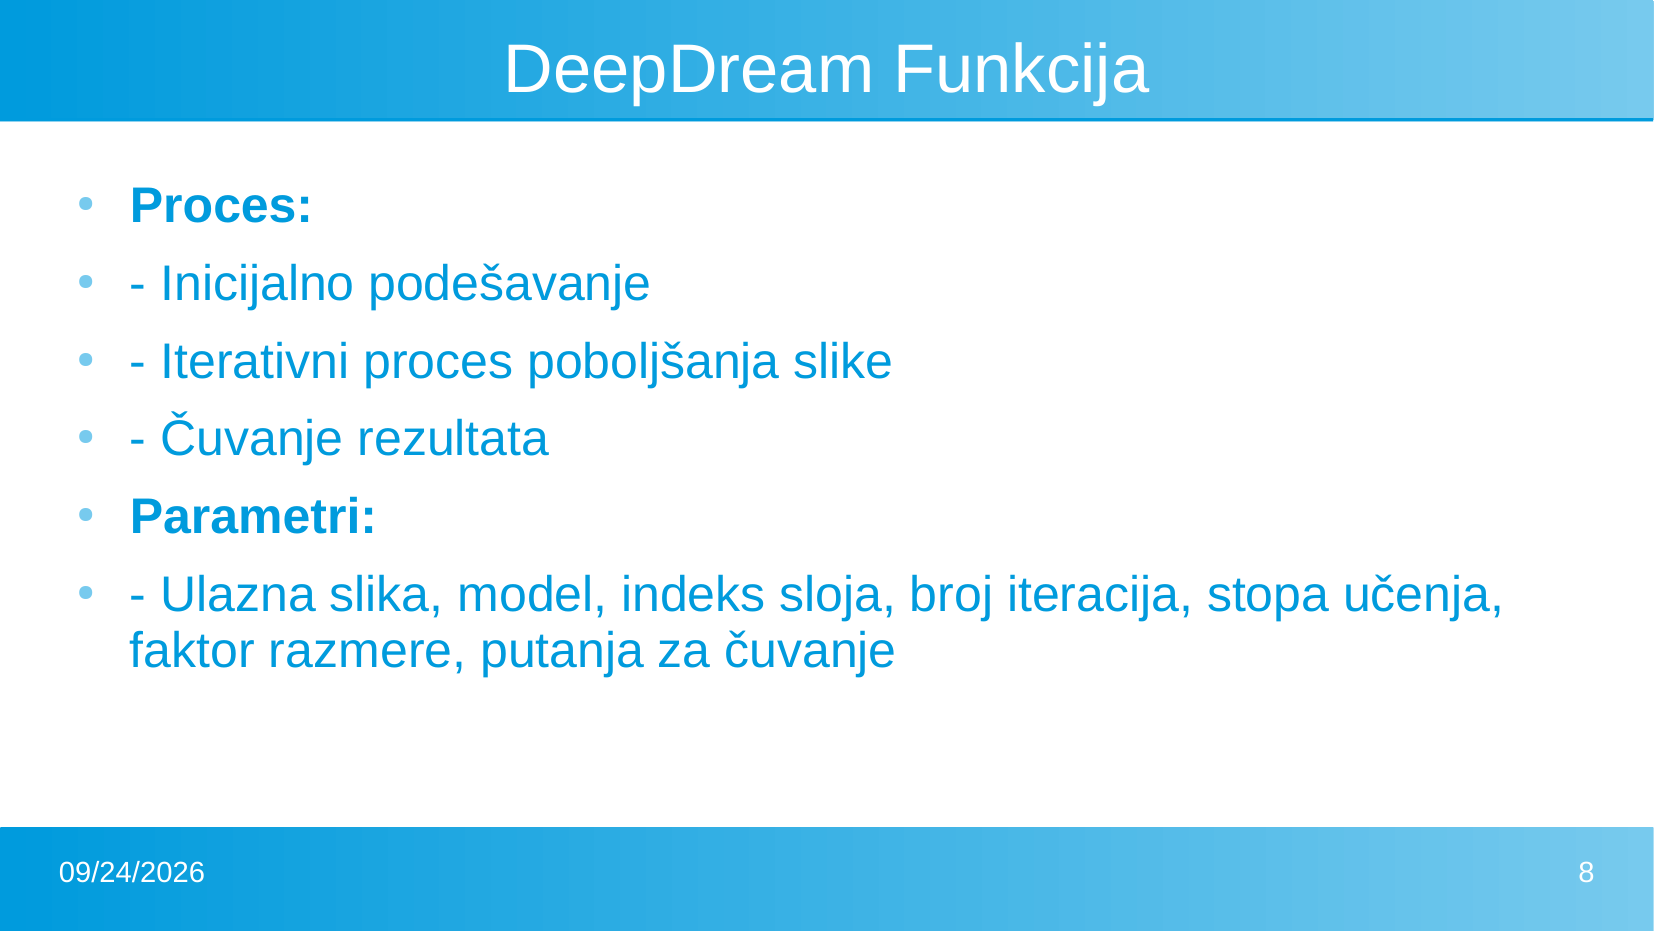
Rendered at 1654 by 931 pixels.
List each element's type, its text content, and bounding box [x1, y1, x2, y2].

list Proces: - Inicijalno podešavanje - Iterativni proces poboljšanja slike - Čuvanje rezultata Parametri: - Ulazna slika, model, indeks sloja, broj iteracija, stopa učenja, faktor razmere, putanja za čuvanje [59, 177, 1595, 768]
title DeepDream Funkcija [59, 29, 1595, 108]
